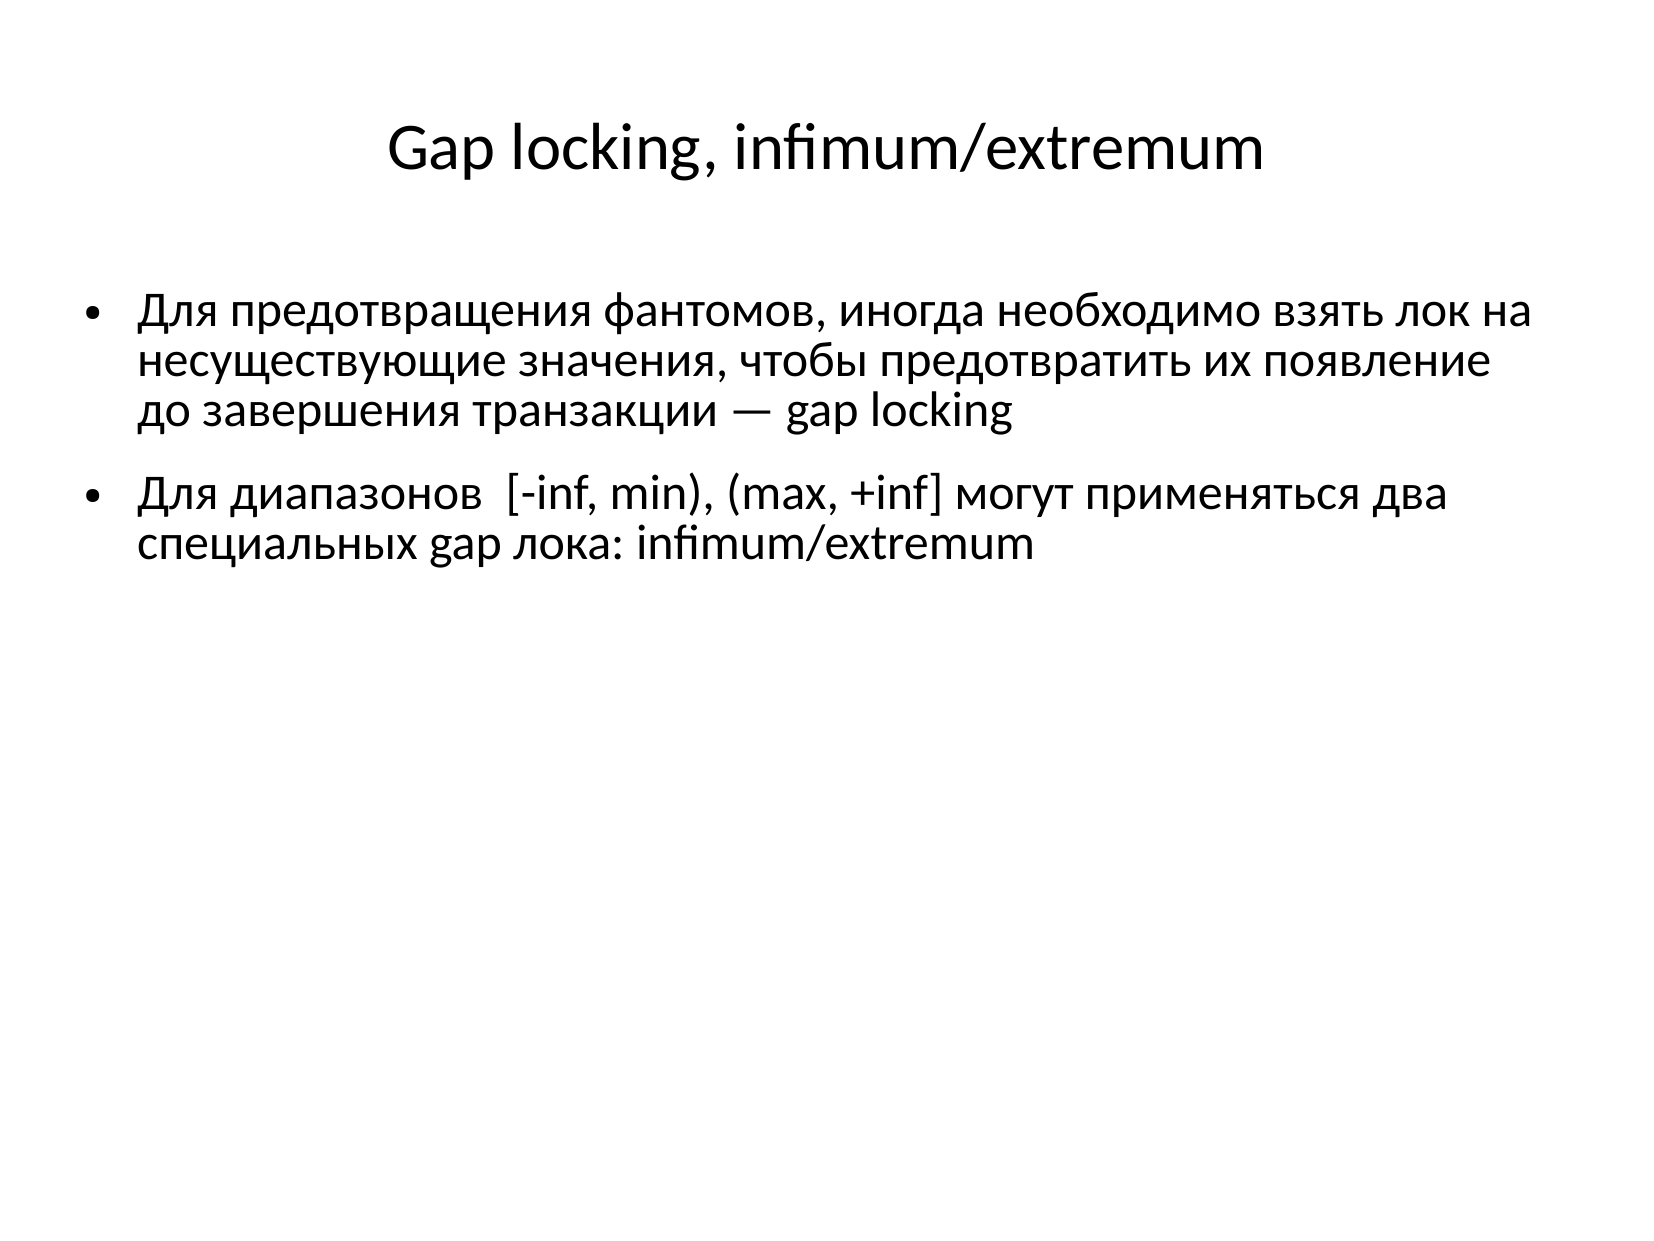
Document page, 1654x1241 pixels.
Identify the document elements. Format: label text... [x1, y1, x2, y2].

title Gap locking, infimum/extremum [82, 49, 1571, 257]
list Для предотвращения фантомов, иногда необходимо взять лок на несуществующие значения, чтобы предотвратить их появление до завершения транзакции — gap locking Для диапазонов [-inf, min), (max, +inf] могут применяться два специальных gap лока: infimum/extremum [66, 289, 1555, 1108]
